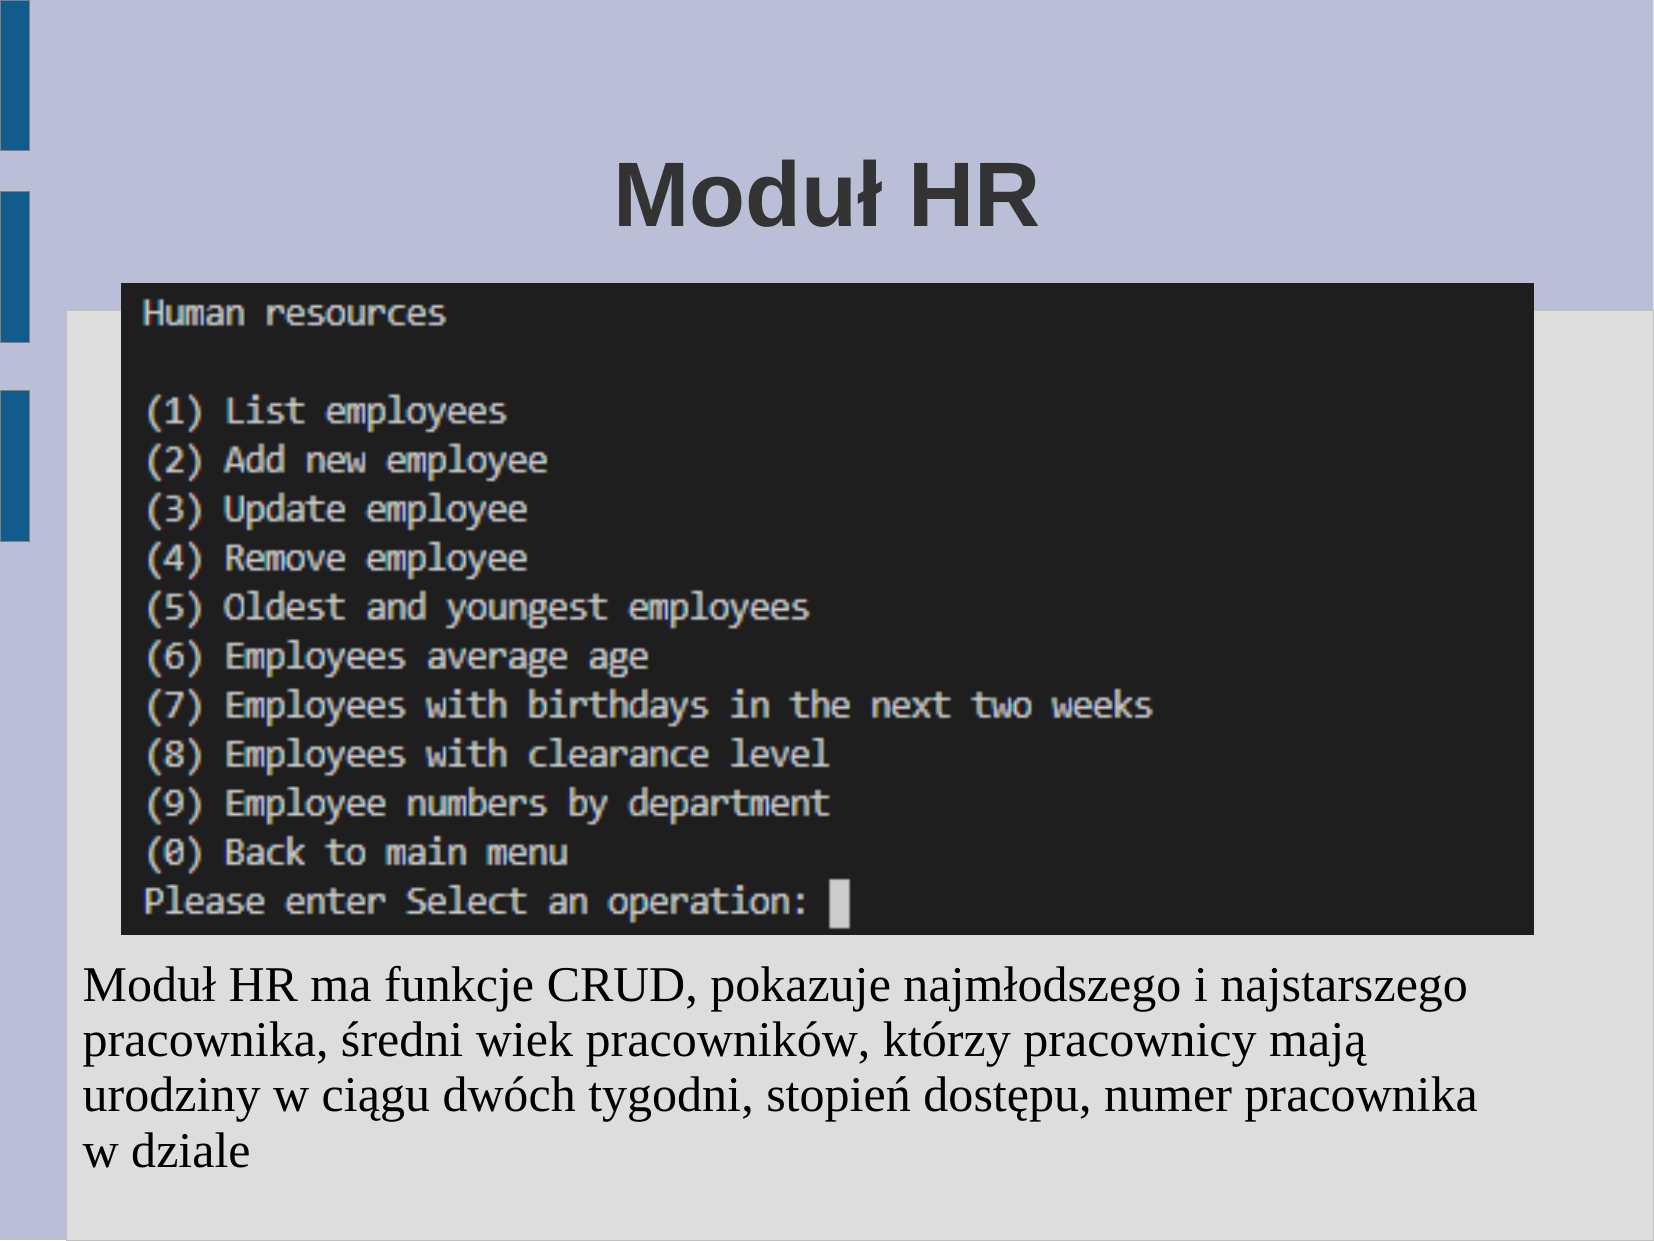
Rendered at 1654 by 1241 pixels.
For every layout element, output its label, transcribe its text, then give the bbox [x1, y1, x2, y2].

picture [121, 283, 1534, 935]
title Moduł HR [121, 91, 1534, 283]
text_box Moduł HR ma funkcje CRUD, pokazuje najmłodszego i najstarszego pracownika, średni wiek pracowników, którzy pracownicy mają urodziny w ciągu dwóch tygodni, stopień dostępu, numer pracownika w dziale [82, 956, 1524, 1182]
